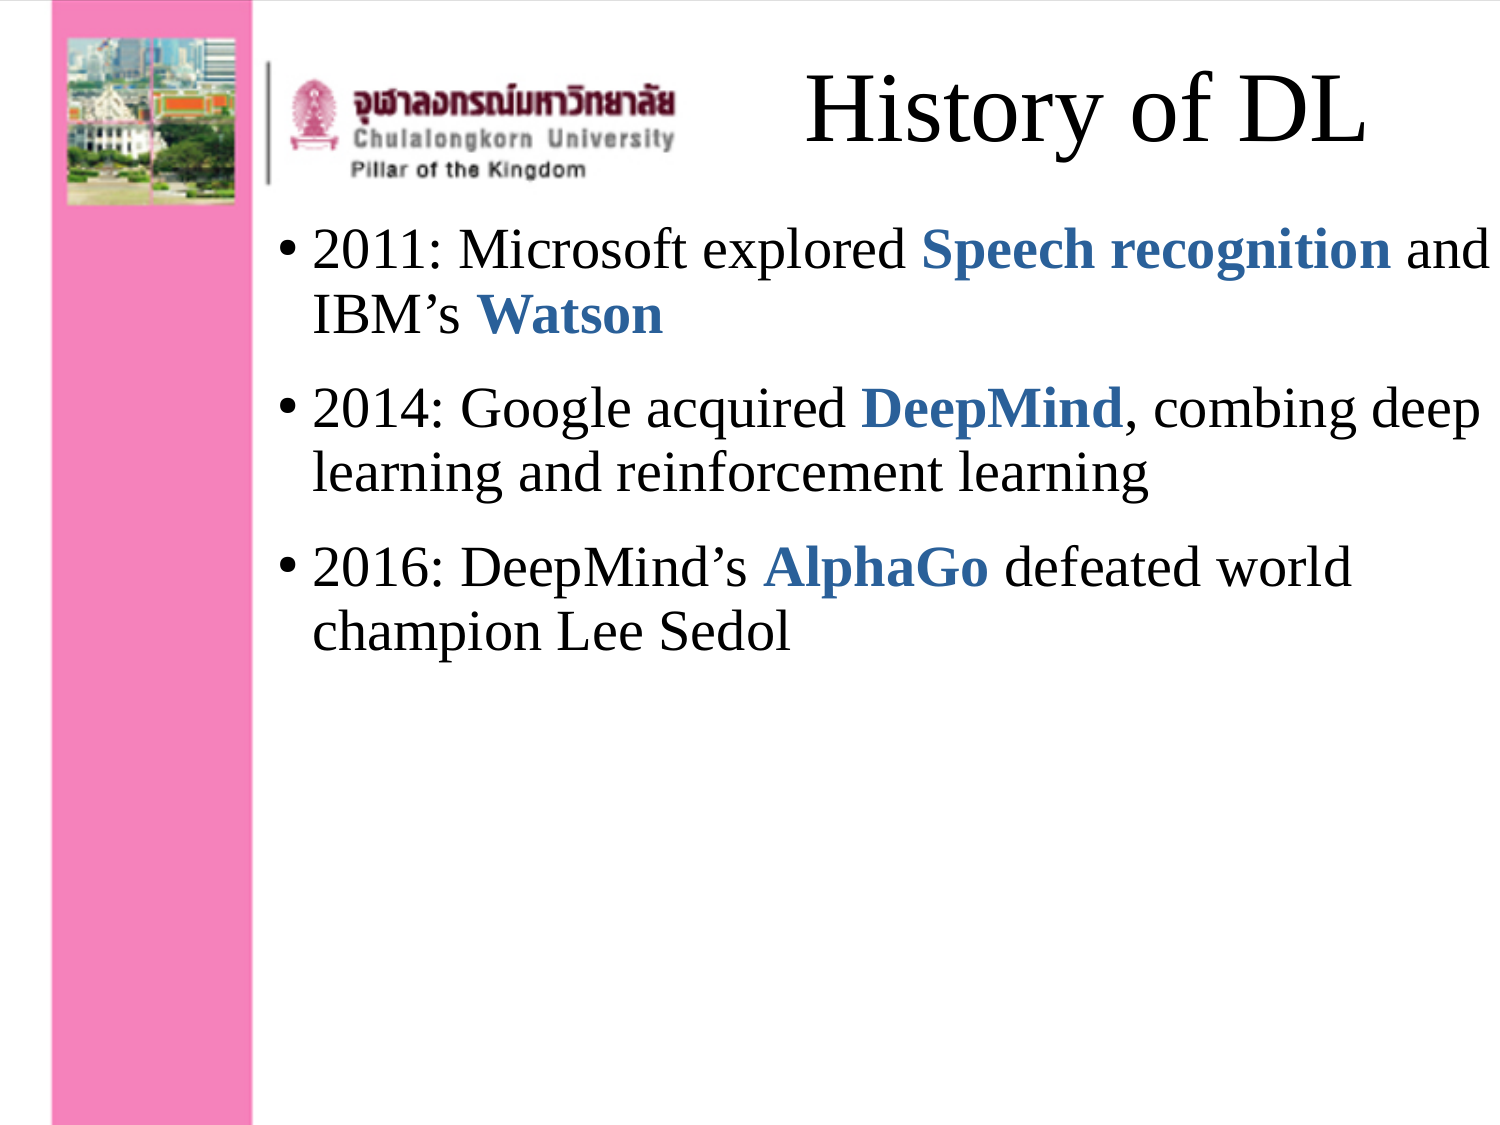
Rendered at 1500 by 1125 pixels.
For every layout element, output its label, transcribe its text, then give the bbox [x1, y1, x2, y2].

title History of DL [705, 18, 1471, 197]
text_box 2011: Microsoft explored Speech recognition and IBM’s Watson 2014: Google acquired DeepMind, combing deep learning and reinforcement learning 2016: DeepMind’s AlphaGo defeated world champion Lee Sedol [262, 209, 1500, 886]
picture [0, 0, 1500, 1125]
